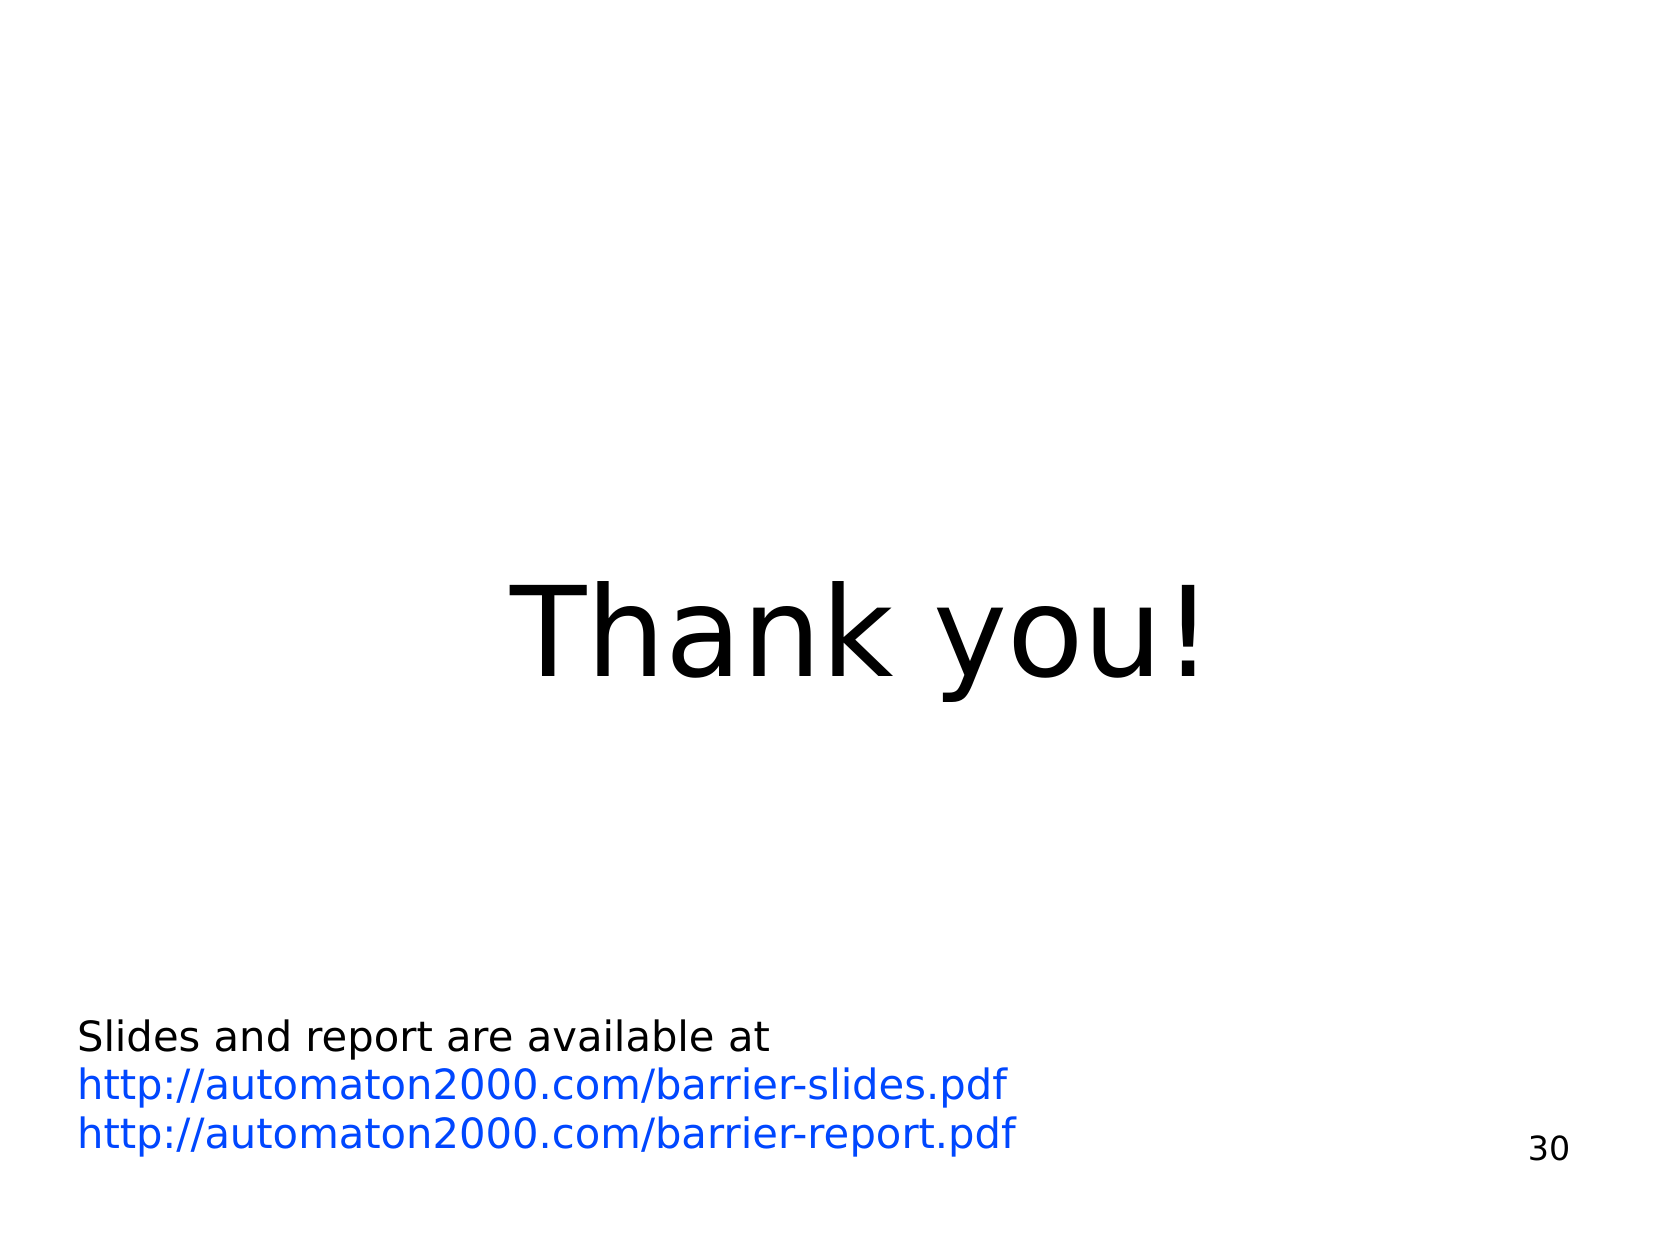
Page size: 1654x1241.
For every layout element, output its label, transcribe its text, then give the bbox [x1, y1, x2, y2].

list Thank you! [82, 560, 1571, 706]
text_box Slides and report are available at http://automaton2000.com/barrier-slides.pdf http://automaton2000.com/barrier-report.pdf [62, 1005, 1158, 1188]
